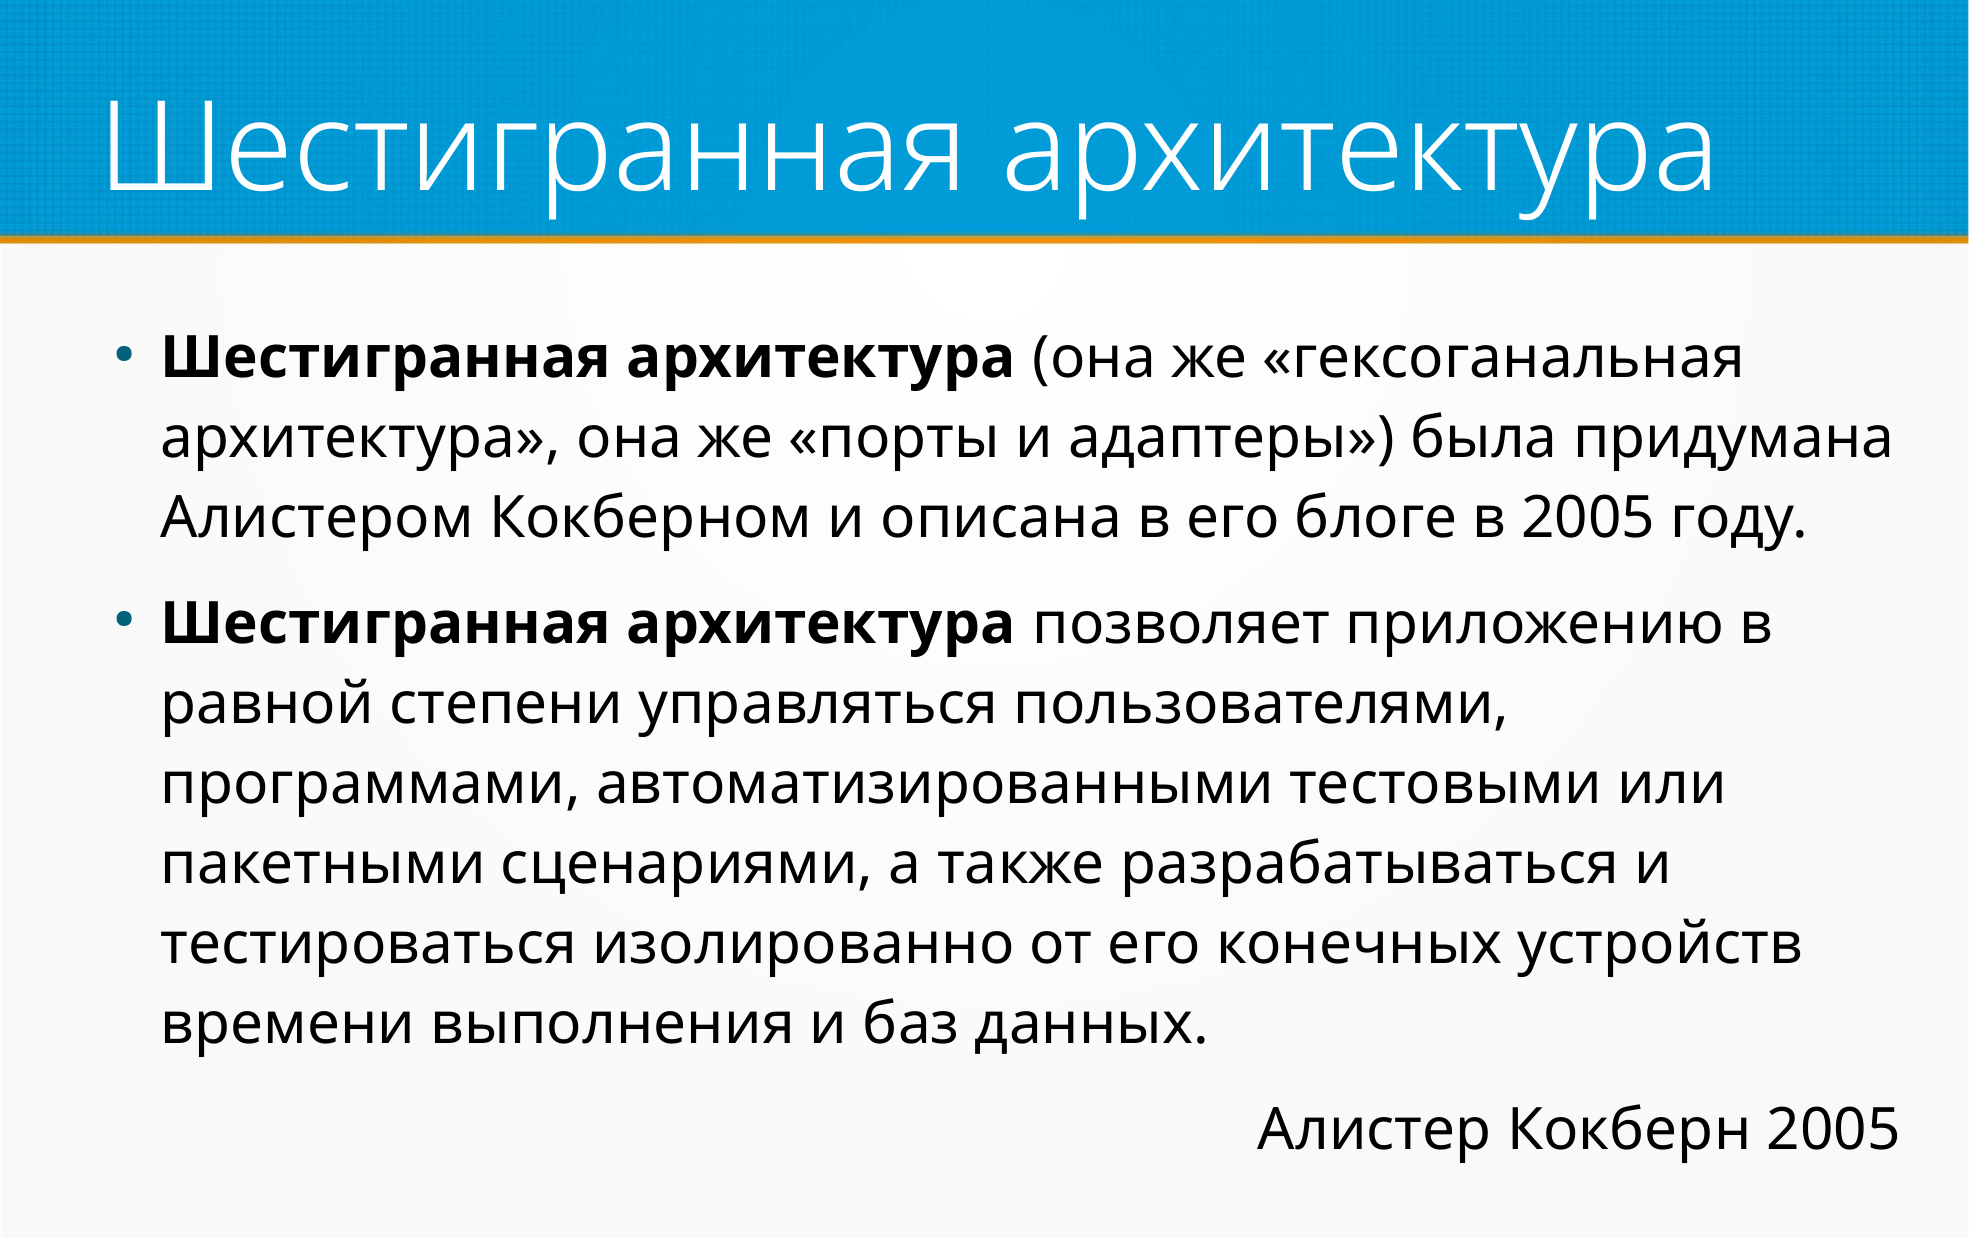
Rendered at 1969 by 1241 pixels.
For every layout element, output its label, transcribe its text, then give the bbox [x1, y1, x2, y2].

title Шестигранная архитектура [98, 19, 1870, 227]
list Шестигранная архитектура (она же «гексоганальная архитектура», она же «порты и адаптеры») была придумана Алистером Кокберном и описана в его блоге в 2005 году. Шестигранная архитектура позволяет приложению в равной степени управляться пользователями, программами, автоматизированными тестовыми или пакетными сценариями, а также разрабатываться и тестироваться изолированно от его конечных устройств времени выполнения и баз данных. Алистер Кокберн 2005 [98, 315, 1902, 1193]
picture [0, 233, 1969, 1241]
